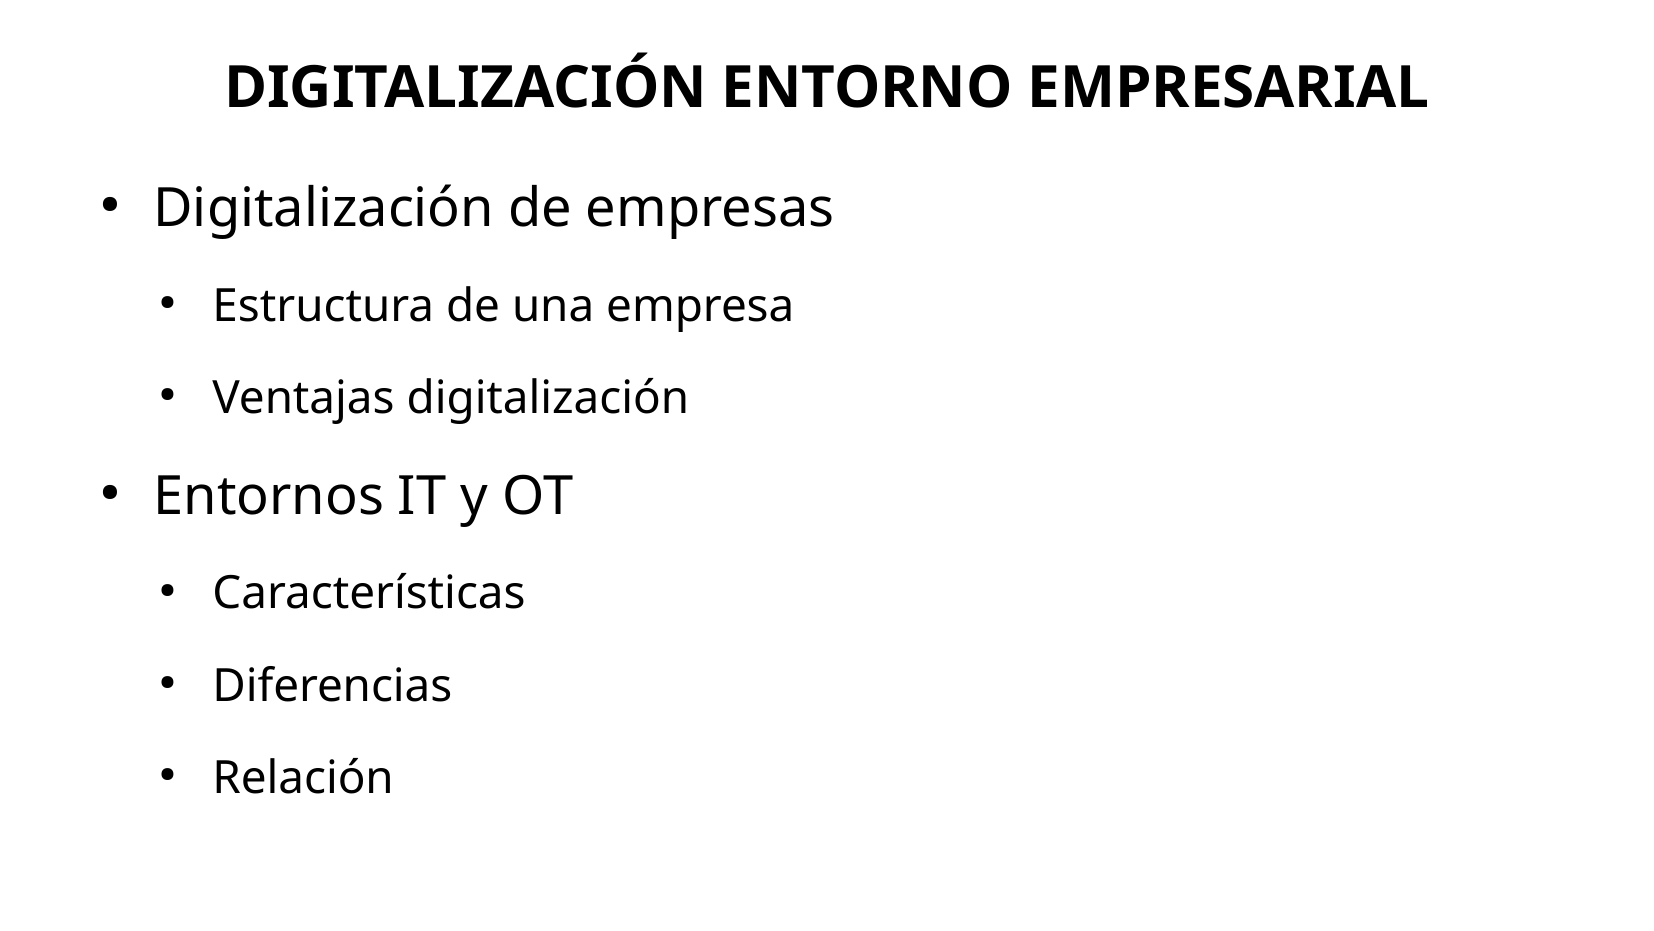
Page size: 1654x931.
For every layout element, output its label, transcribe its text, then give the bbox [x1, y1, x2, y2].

title DIGITALIZACIÓN ENTORNO EMPRESARIAL [82, 7, 1571, 163]
list Digitalización de empresas Estructura de una empresa Ventajas digitalización Entornos IT y OT Características Diferencias Relación [82, 168, 1571, 863]
